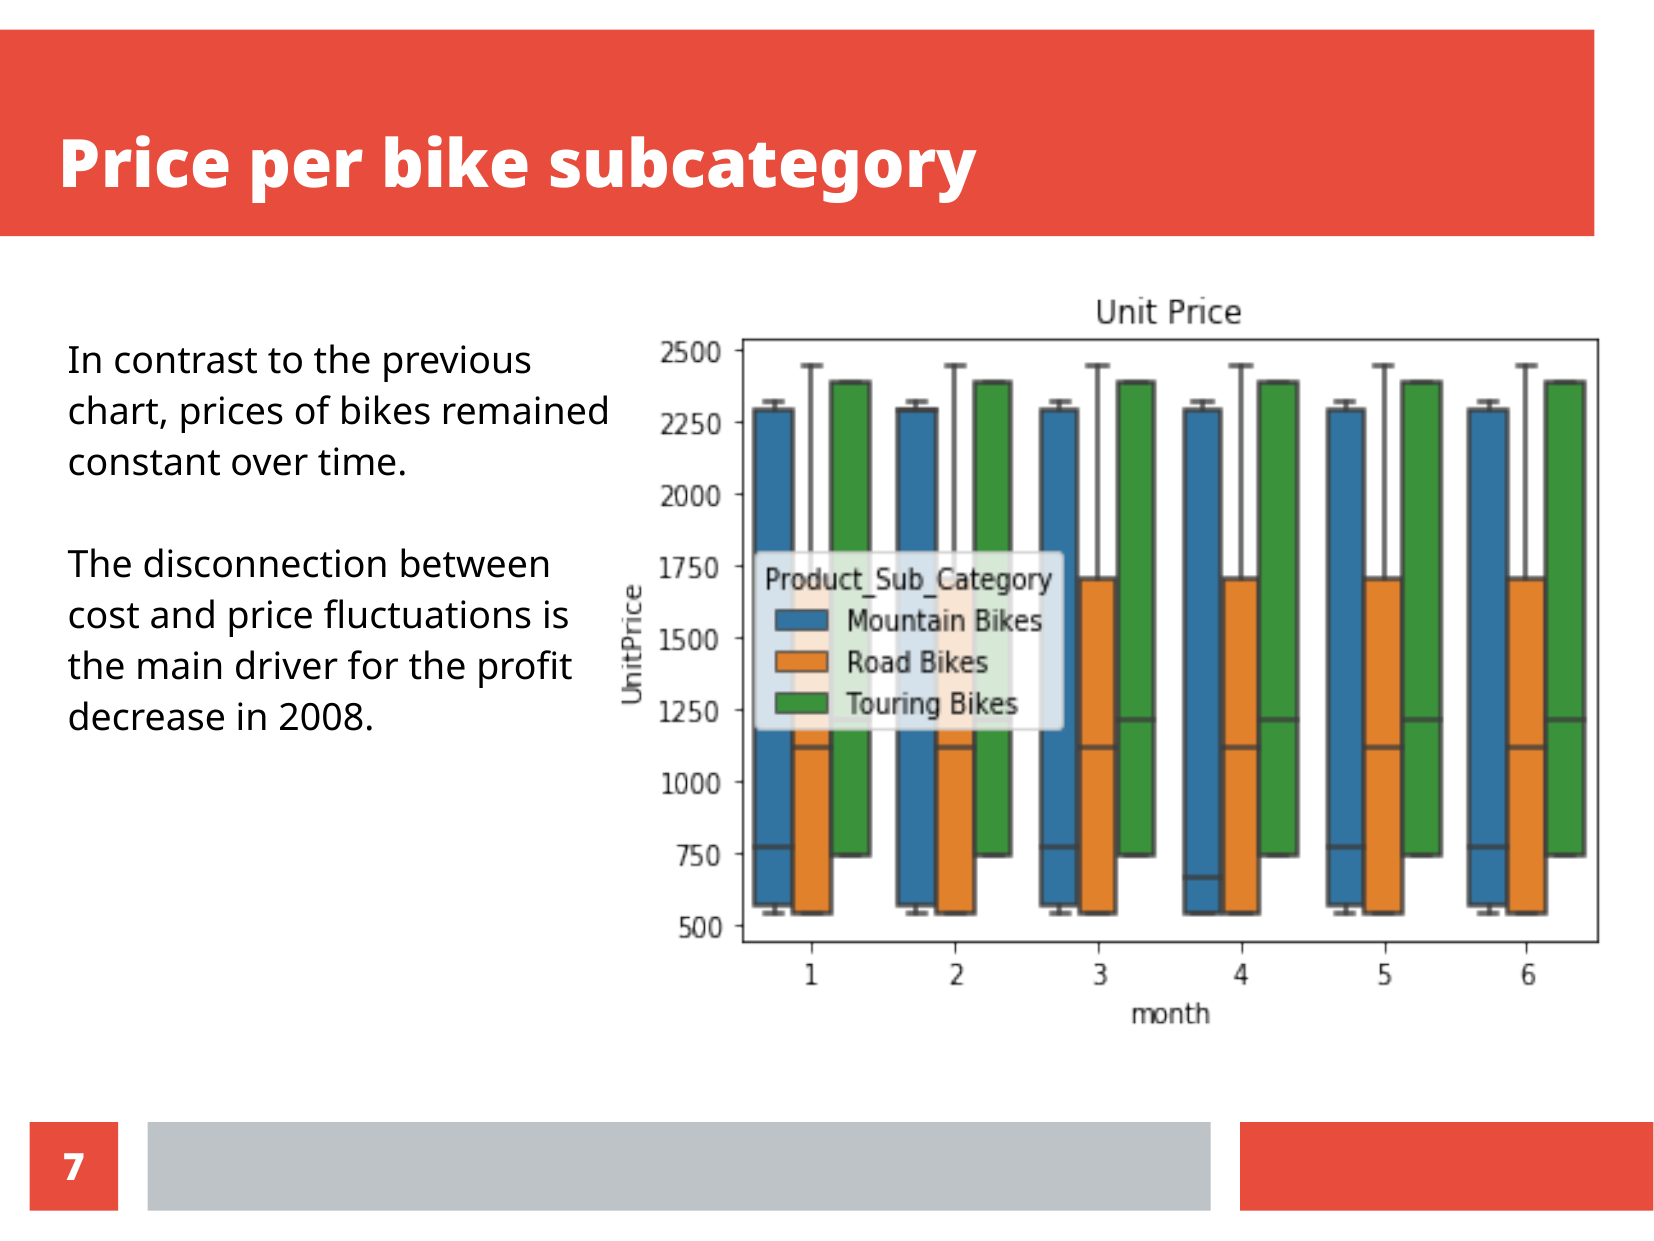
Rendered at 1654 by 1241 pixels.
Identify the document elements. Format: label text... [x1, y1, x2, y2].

title Price per bike subcategory [59, 59, 1595, 207]
picture [604, 278, 1626, 1047]
text_box In contrast to the previous chart, prices of bikes remained constant over time. The disconnection between cost and price fluctuations is the main driver for the profit decrease in 2008. [52, 326, 638, 733]
